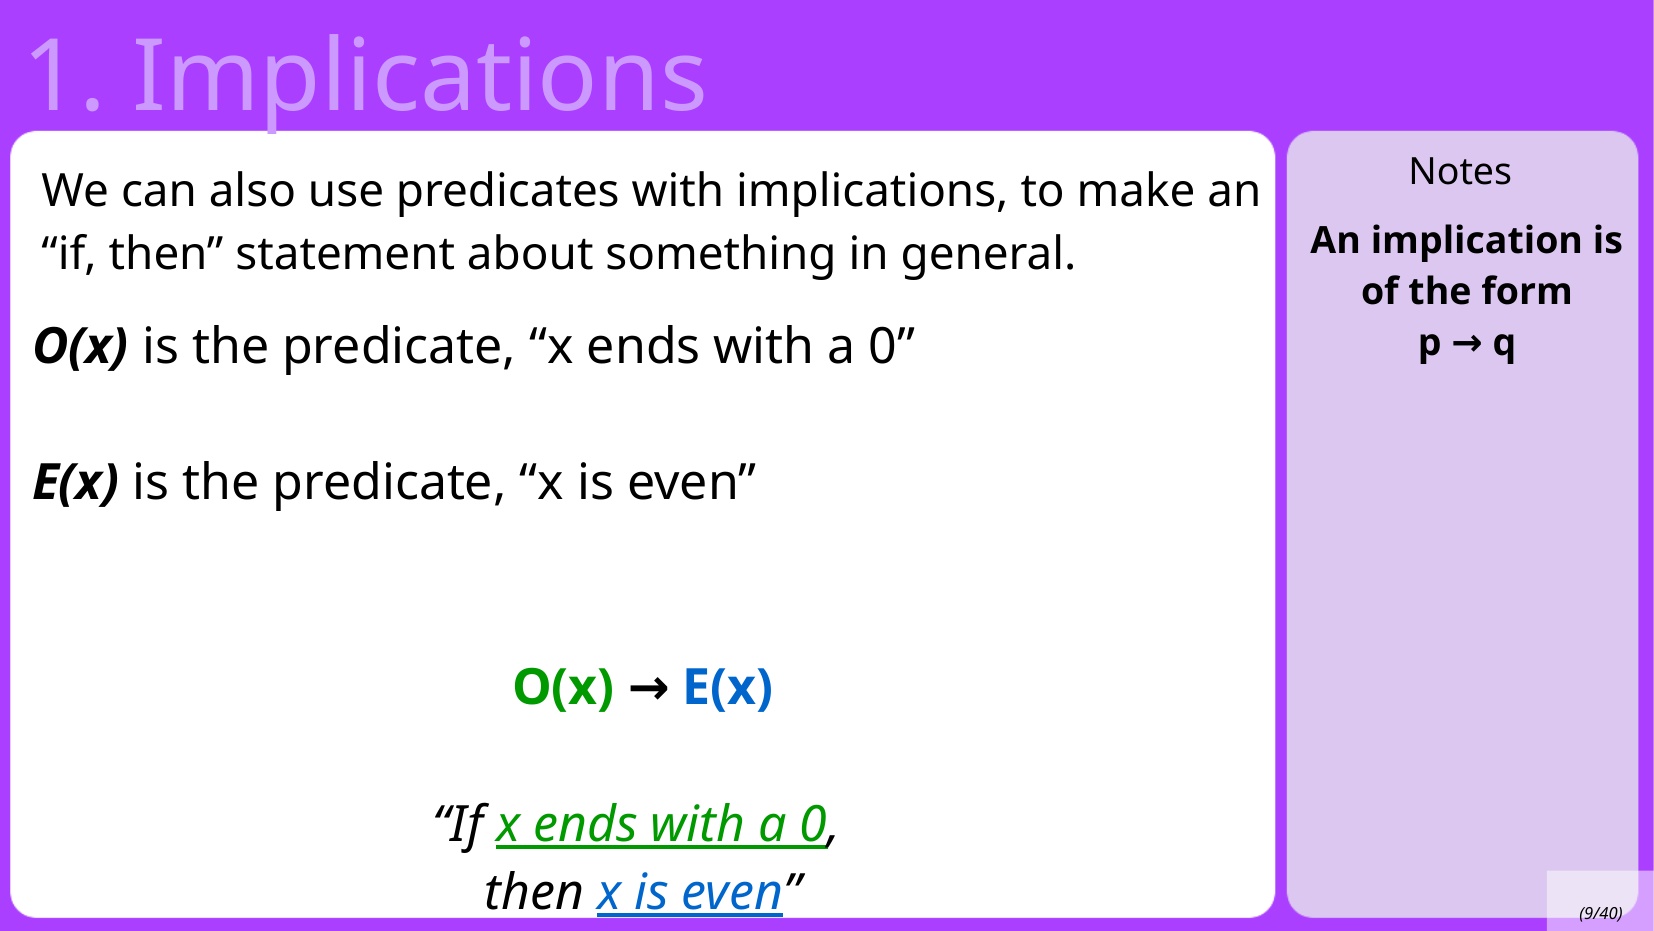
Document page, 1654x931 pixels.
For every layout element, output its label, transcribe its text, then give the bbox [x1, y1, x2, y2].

text_box (<number>/40) [1546, 877, 1654, 931]
text_box We can also use predicates with implications, to make an “if, then” statement about something in general. [41, 157, 1264, 345]
title 1. Implications [22, 13, 1511, 130]
text_box O(x) is the predicate, “x ends with a 0” E(x) is the predicate, “x is even” O(x) → E(x) “If x ends with a 0, then x is even” [32, 309, 1254, 883]
text_box Notes [1290, 141, 1631, 199]
picture [0, 0, 1654, 931]
text_box Notes [1546, 870, 1654, 877]
text_box An implication is of the form p → q [1303, 213, 1631, 408]
